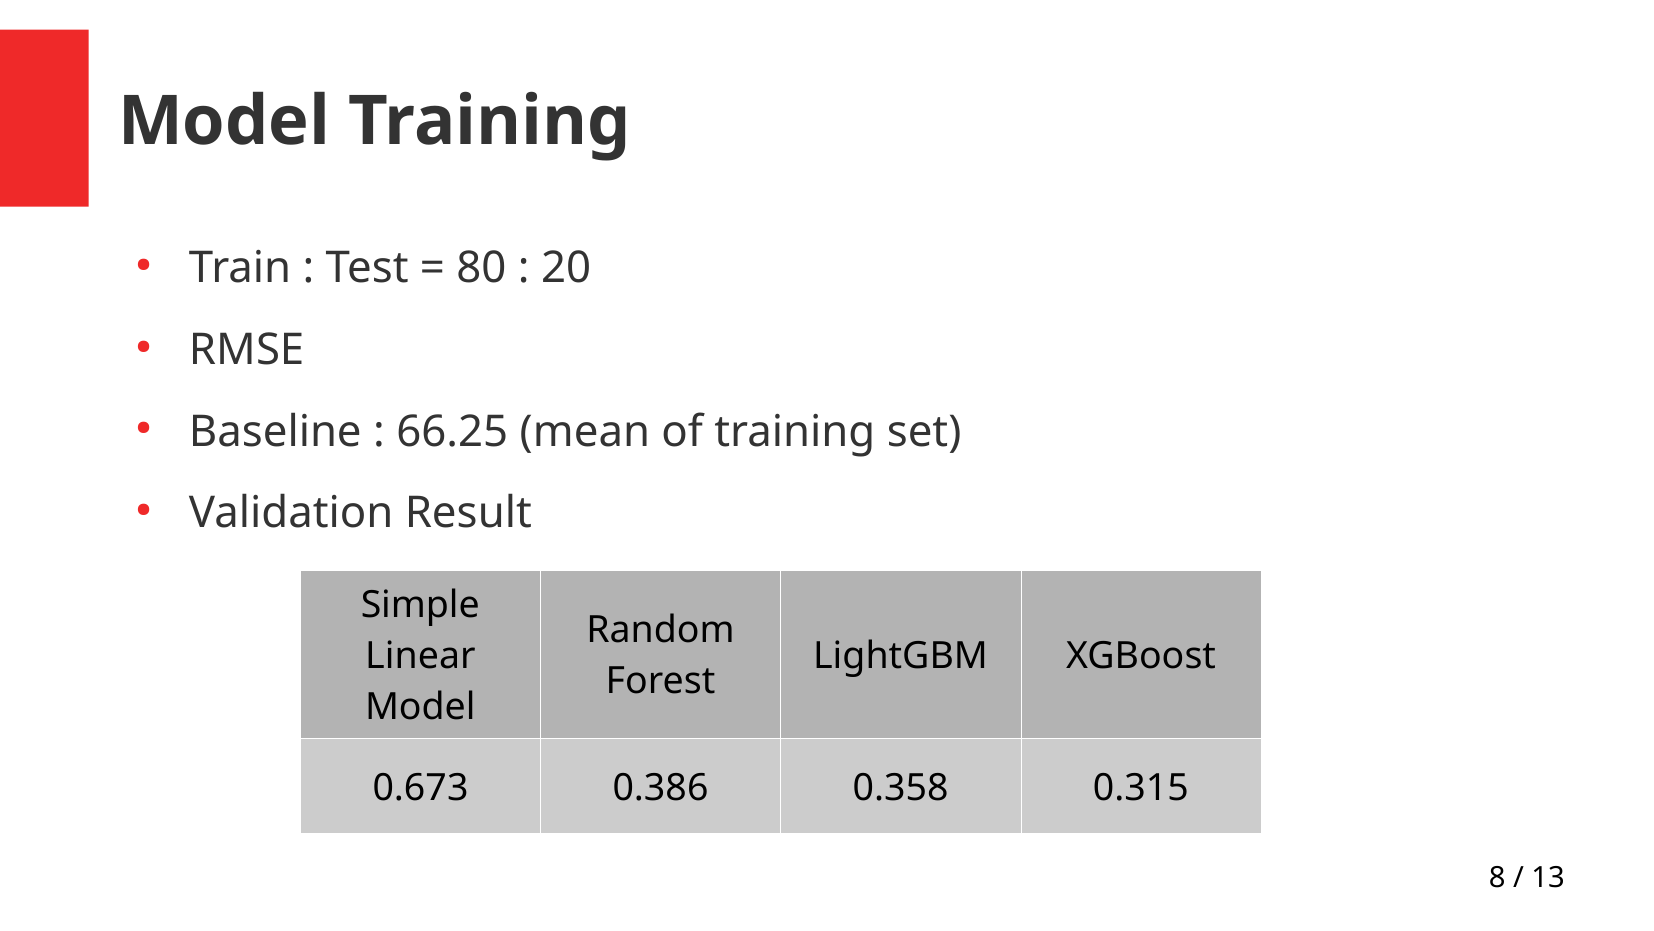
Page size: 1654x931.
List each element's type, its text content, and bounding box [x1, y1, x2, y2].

table_header Simple Linear Model [301, 571, 540, 738]
table_cell 0.315 [1022, 739, 1261, 833]
table_header XGBoost [1022, 571, 1261, 738]
title Model Training [118, 29, 1595, 207]
table_cell 0.386 [541, 739, 780, 833]
table_cell 0.673 [301, 739, 540, 833]
table_header LightGBM [781, 571, 1021, 738]
table_header Random Forest [541, 571, 780, 738]
table_cell 0.358 [781, 739, 1021, 833]
list Train : Test = 80 : 20 RMSE Baseline : 66.25 (mean of training set) Validation Result [118, 236, 1595, 886]
